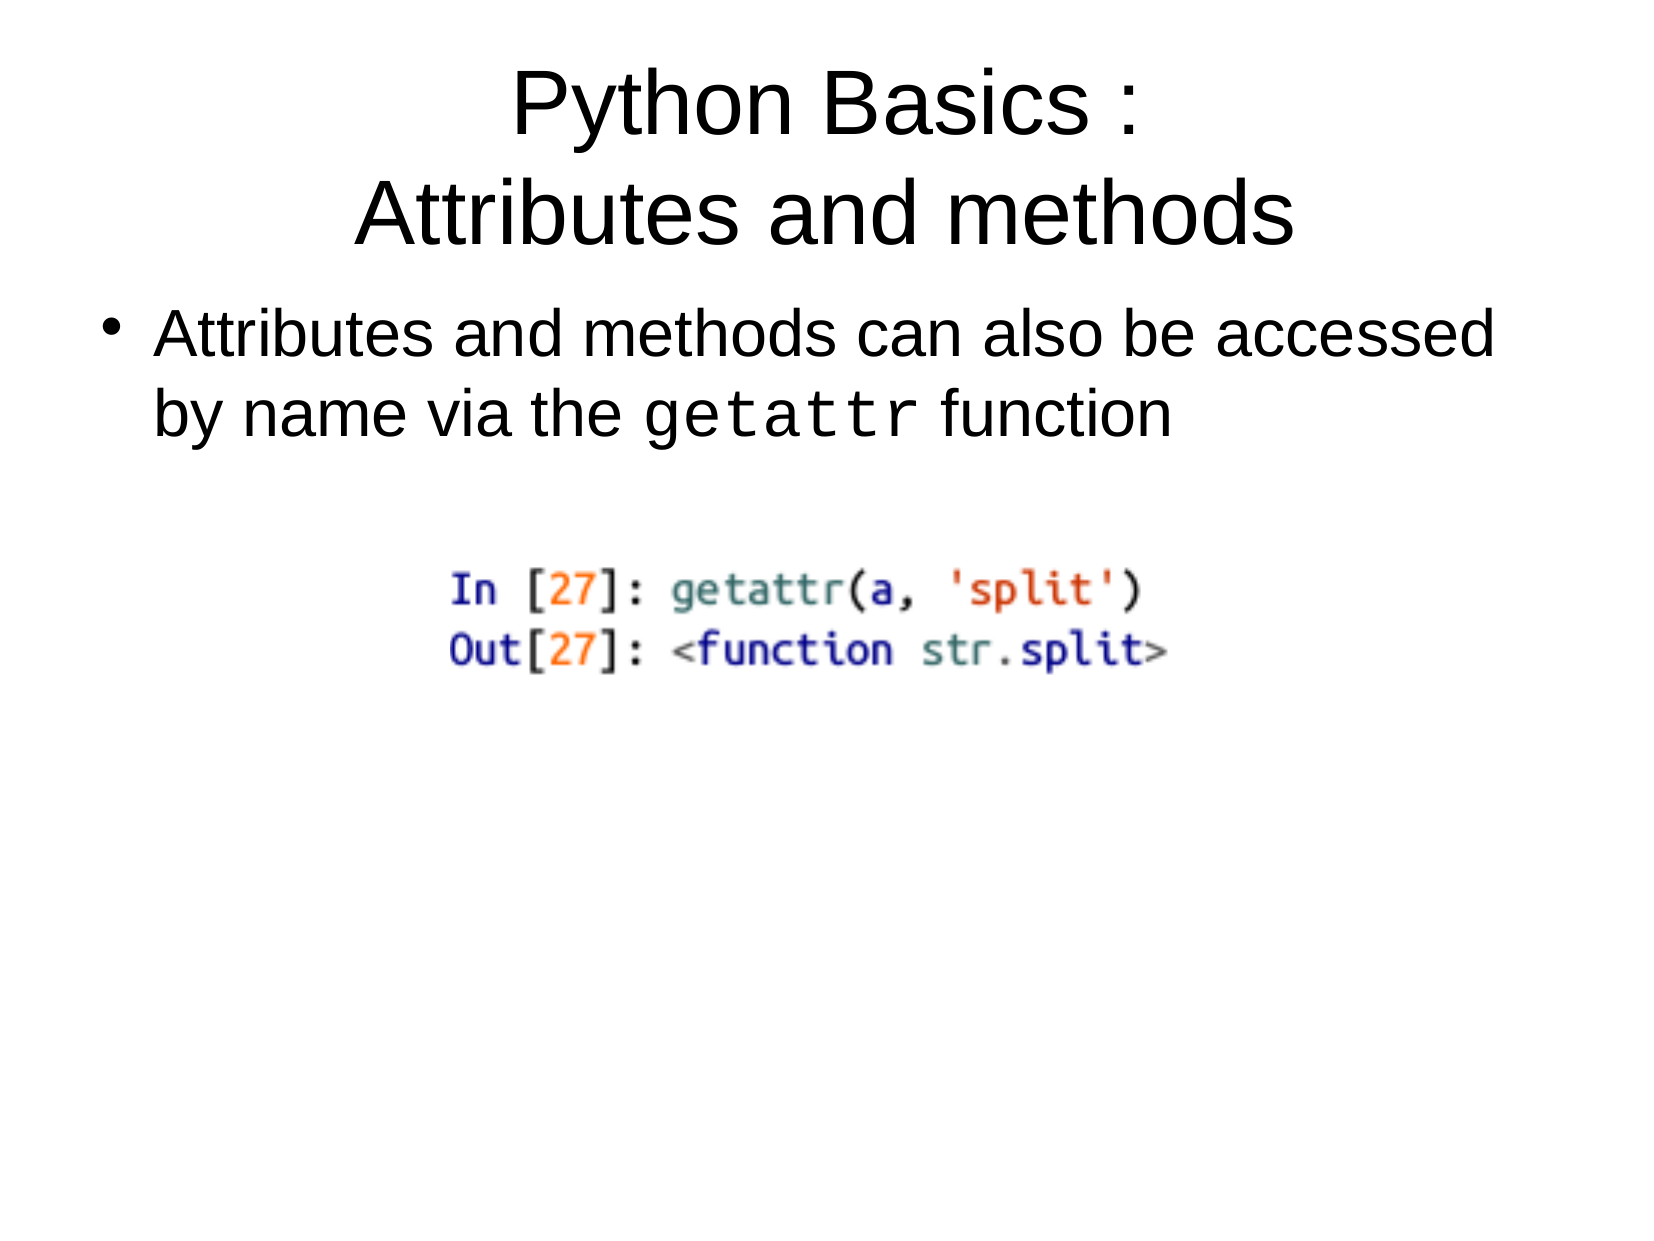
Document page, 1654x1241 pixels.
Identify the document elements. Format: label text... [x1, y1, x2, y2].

text_box Attributes and methods can also be accessed by name via the getattr function [82, 290, 1571, 1010]
text_box Python Basics : Attributes and methods [82, 49, 1571, 257]
picture [450, 557, 1186, 705]
